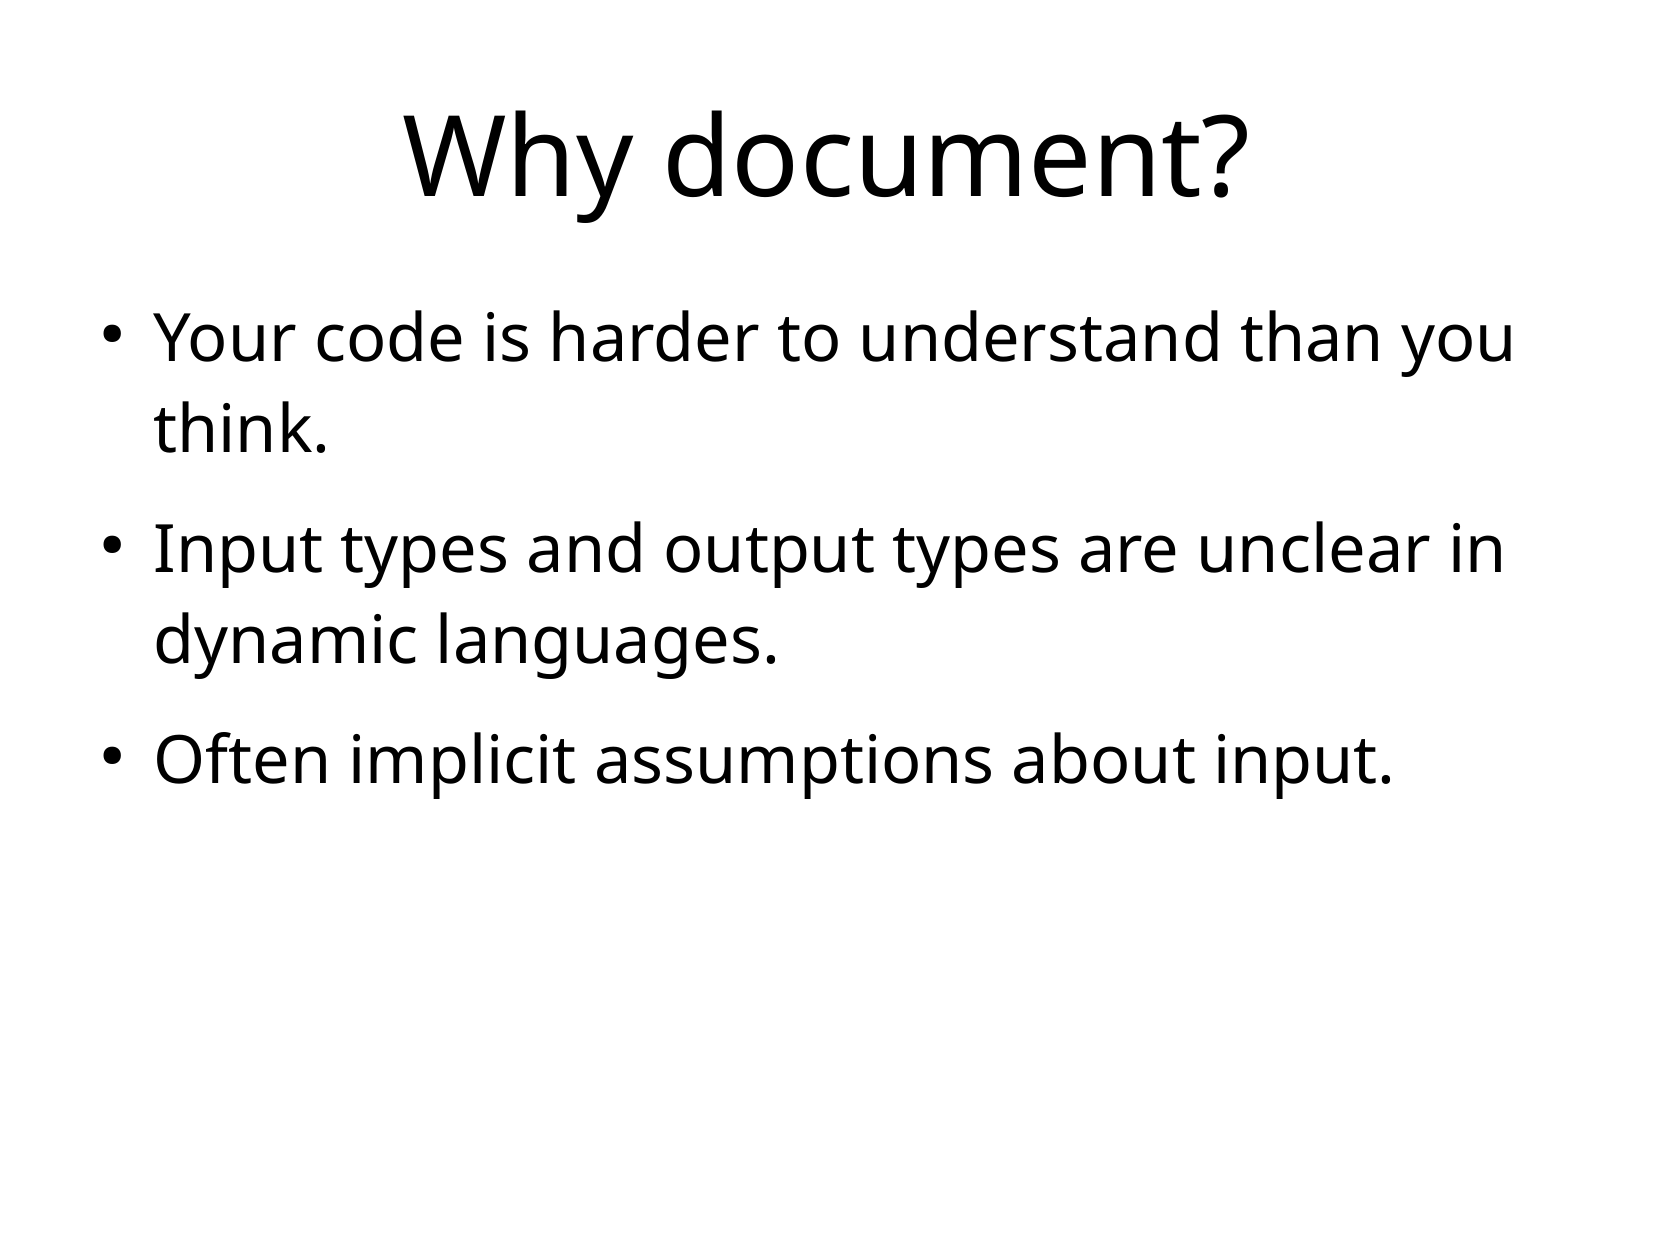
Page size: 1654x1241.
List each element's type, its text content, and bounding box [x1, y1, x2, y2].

list Your code is harder to understand than you think. Input types and output types are unclear in dynamic languages. Often implicit assumptions about input. [82, 290, 1571, 1010]
title Why document? [82, 49, 1571, 257]
